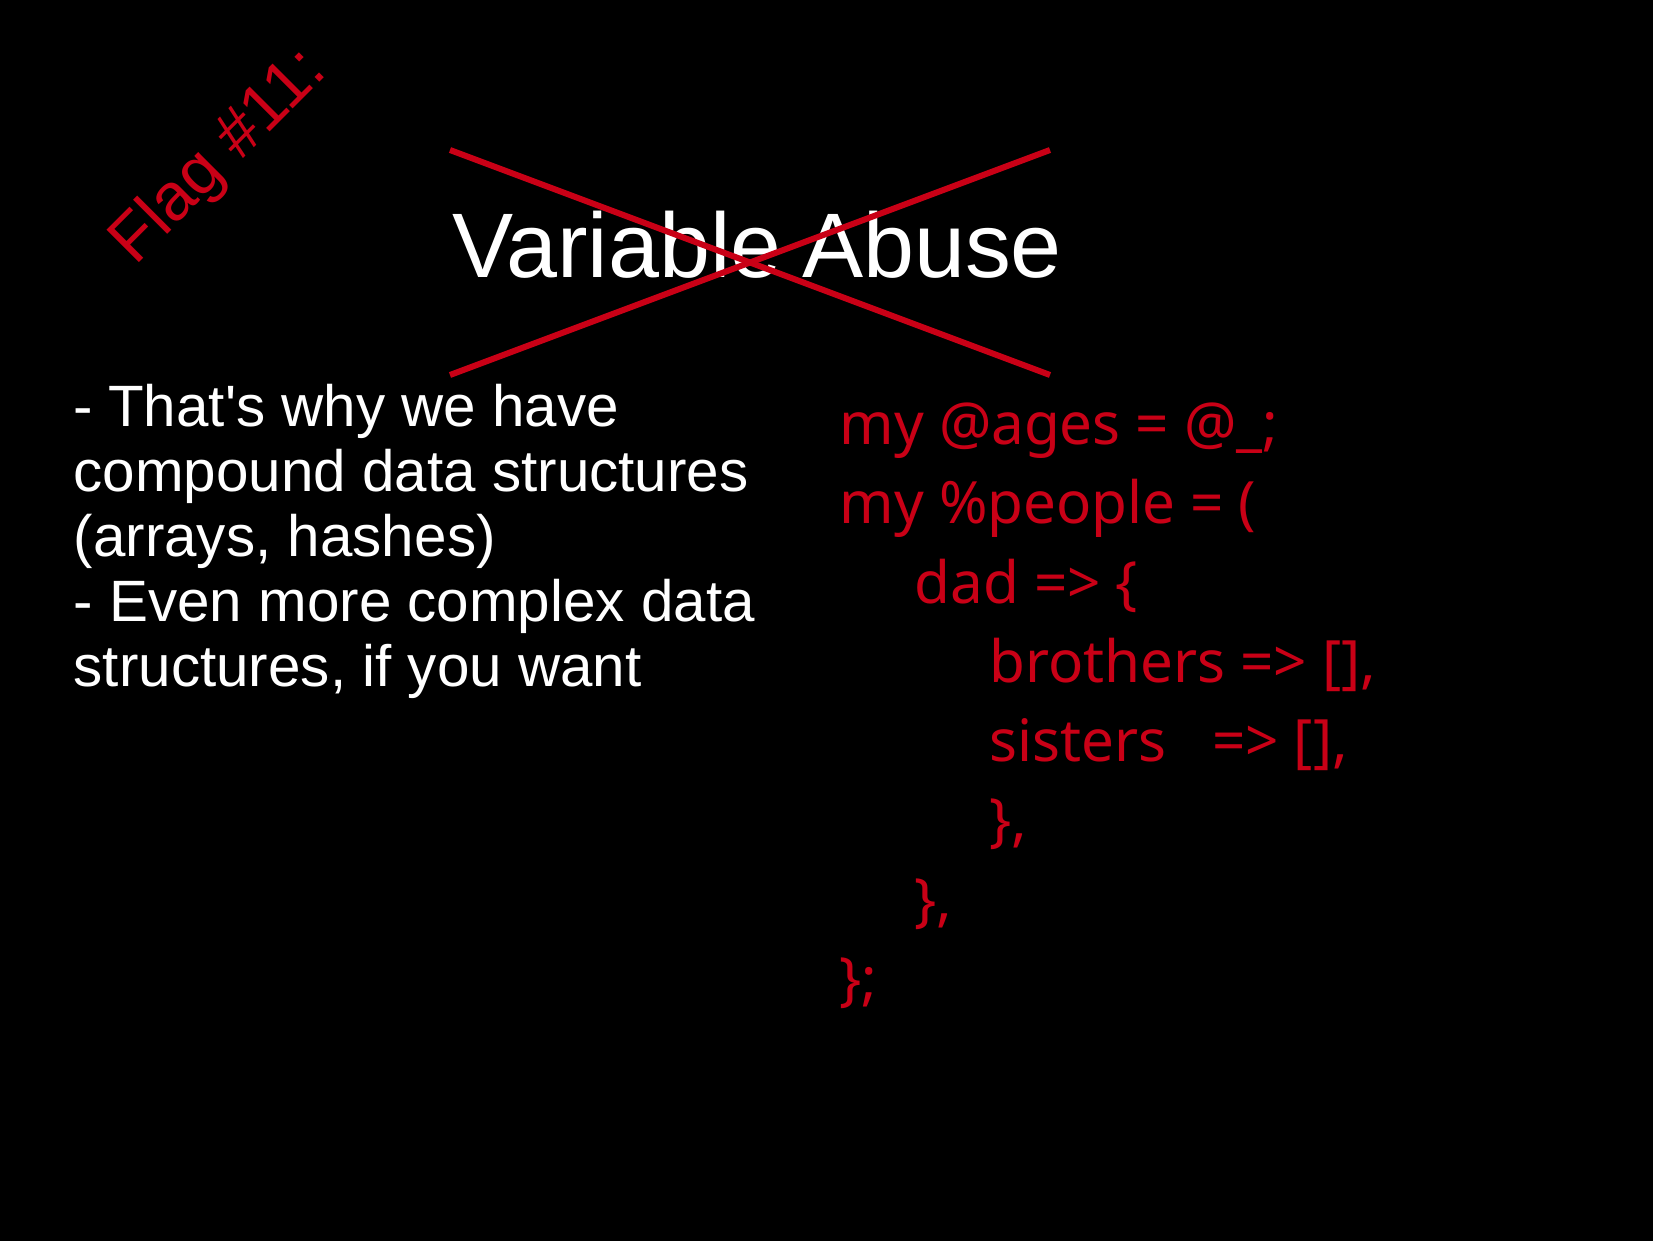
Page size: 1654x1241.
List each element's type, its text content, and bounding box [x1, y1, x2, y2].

text_box Flag #11: [77, 16, 359, 298]
text_box - That's why we have compound data structures (arrays, hashes) - Even more complex data structures, if you want [58, 366, 788, 1117]
text_box my @ages = @_; my %people = ( dad => { brothers => [], sisters => [], }, }, }; [825, 375, 1613, 1204]
text_box Variable Abuse [616, 267, 884, 317]
text_box Variable Abuse [760, 187, 1085, 317]
text_box Variable Abuse [560, 187, 940, 258]
text_box Variable Abuse [437, 187, 740, 317]
